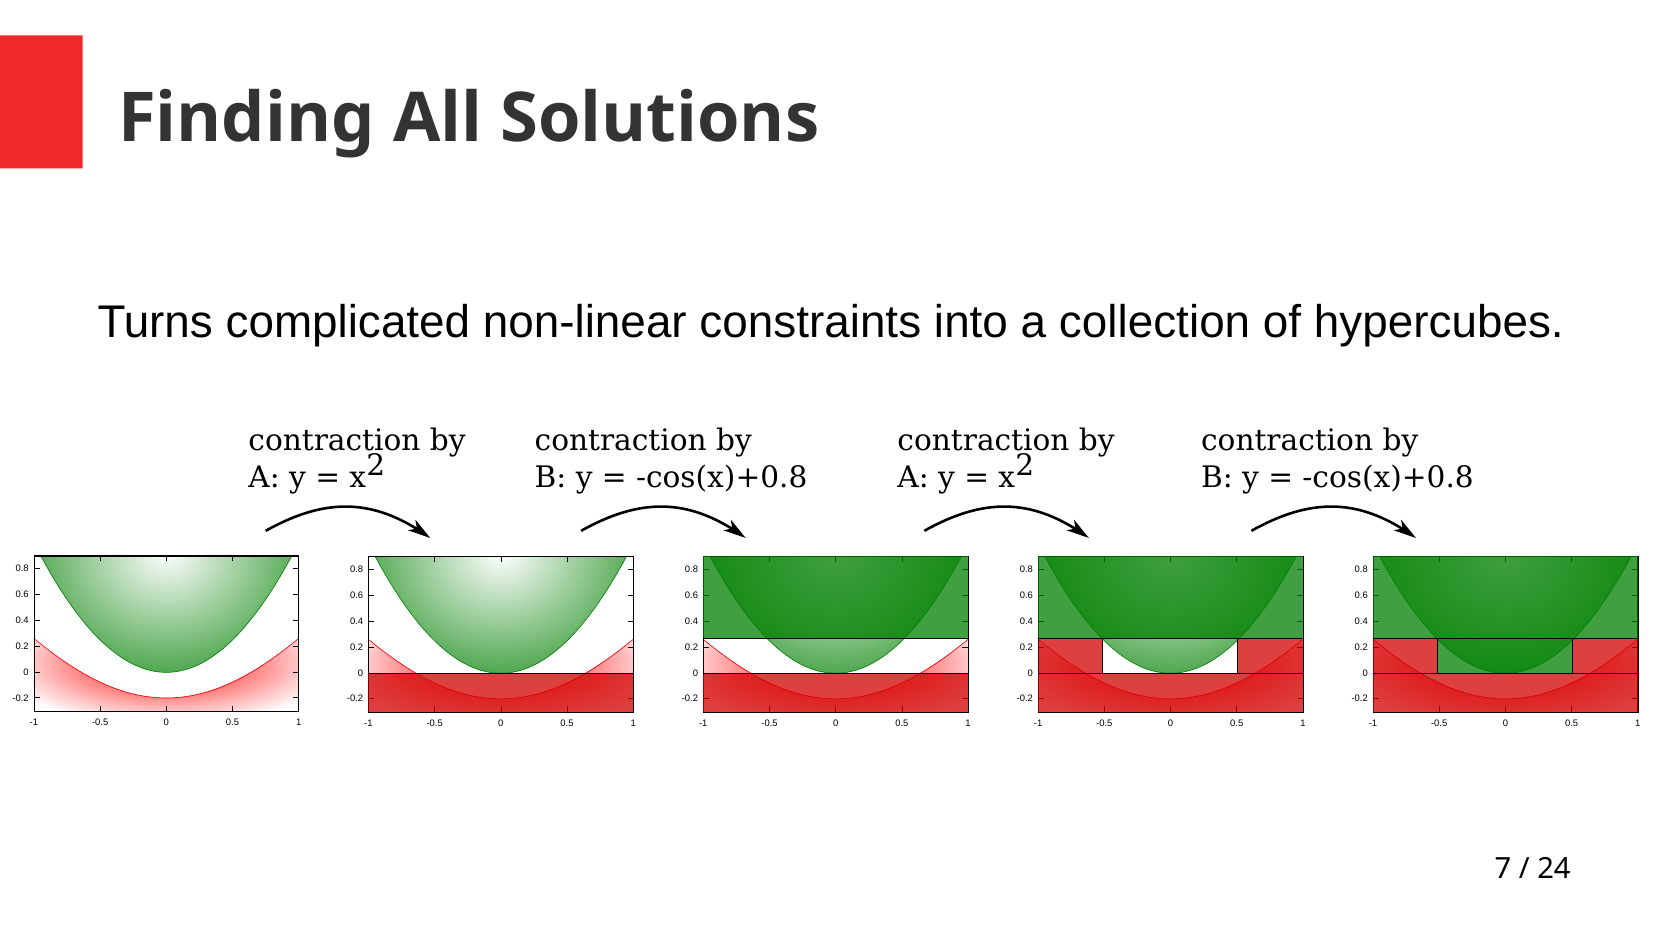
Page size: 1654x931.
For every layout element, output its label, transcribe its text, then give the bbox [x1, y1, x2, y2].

title Finding All Solutions [118, 37, 1571, 193]
picture [0, 427, 1654, 745]
text_box Turns complicated non-linear constraints into a collection of hypercubes. [82, 288, 1580, 355]
